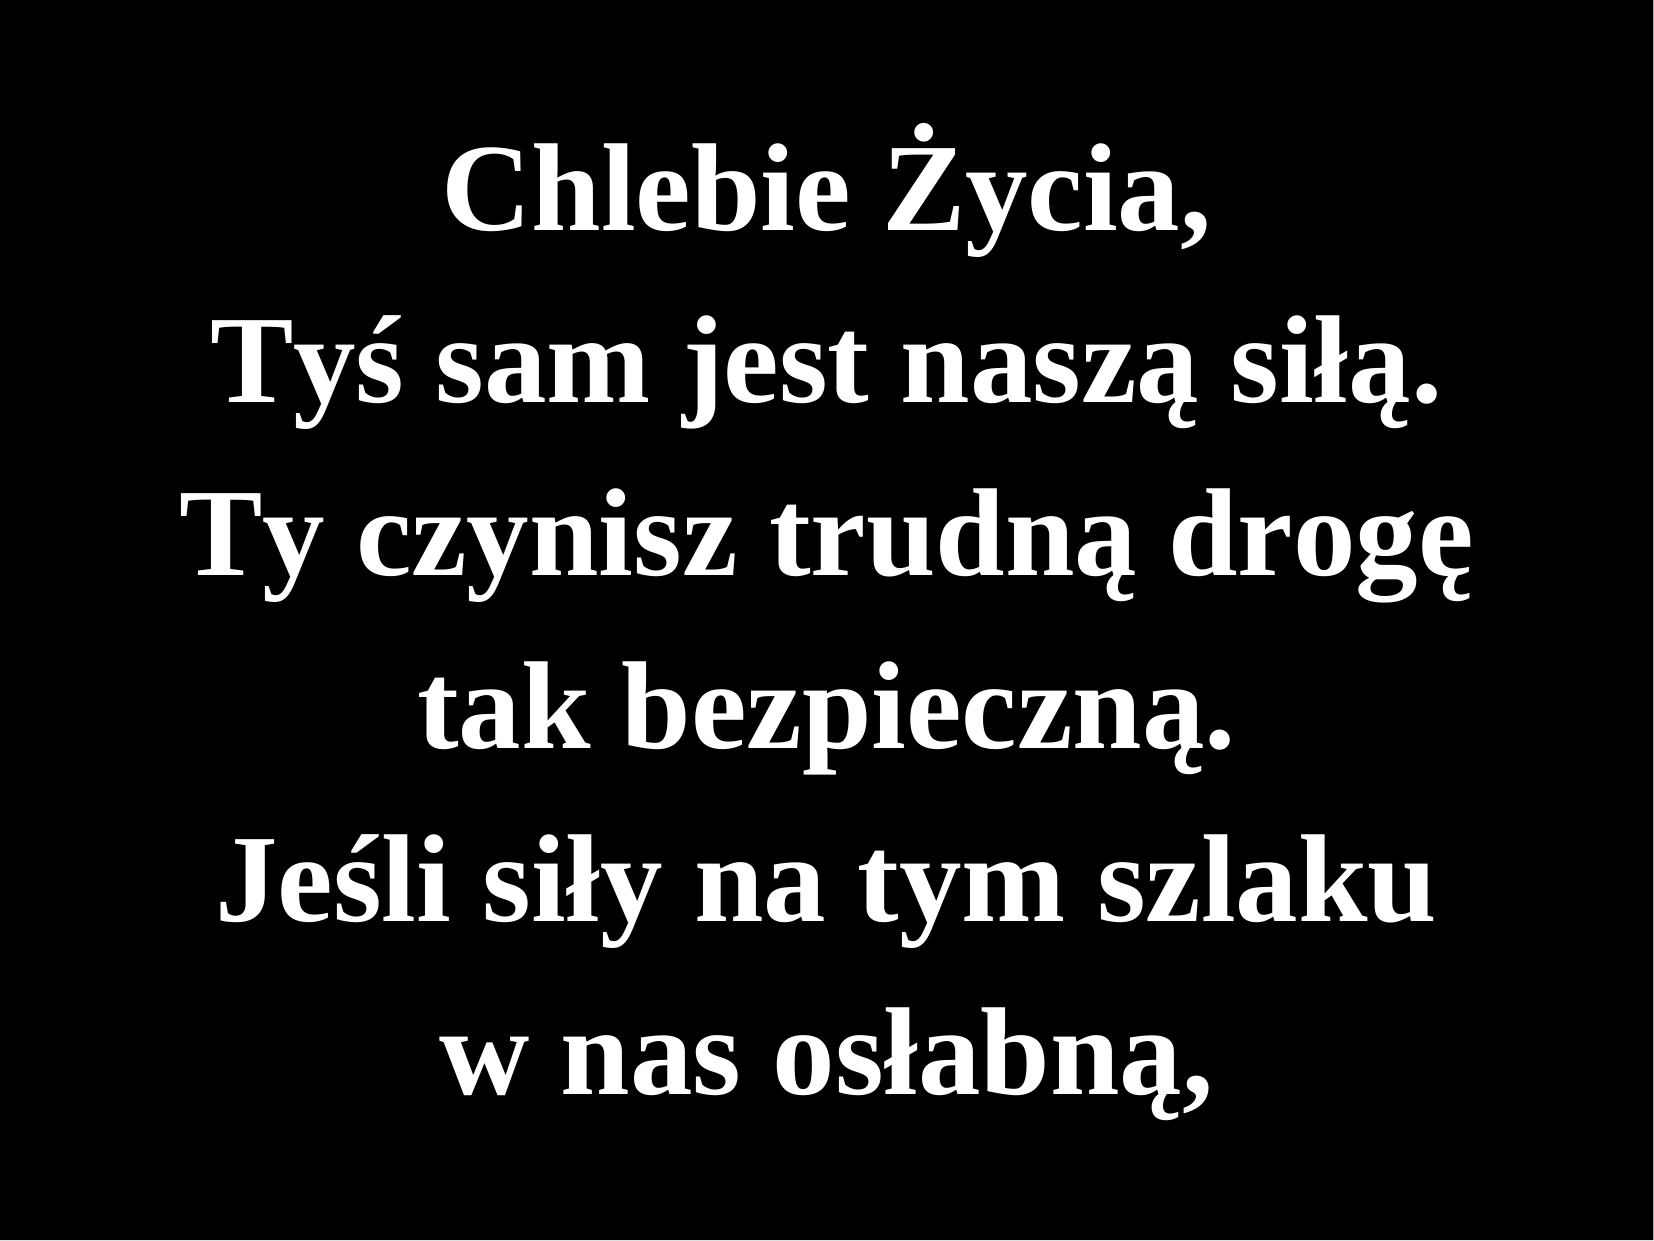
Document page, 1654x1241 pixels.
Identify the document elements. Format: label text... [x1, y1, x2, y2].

title Chlebie Życia, ppp Tyś sam jest naszą siłą. ppp Ty czynisz trudną drogę ppp tak bezpieczną. ppp Jeśli siły na tym szlaku ppp w nas osłabną, [0, 0, 1654, 1241]
